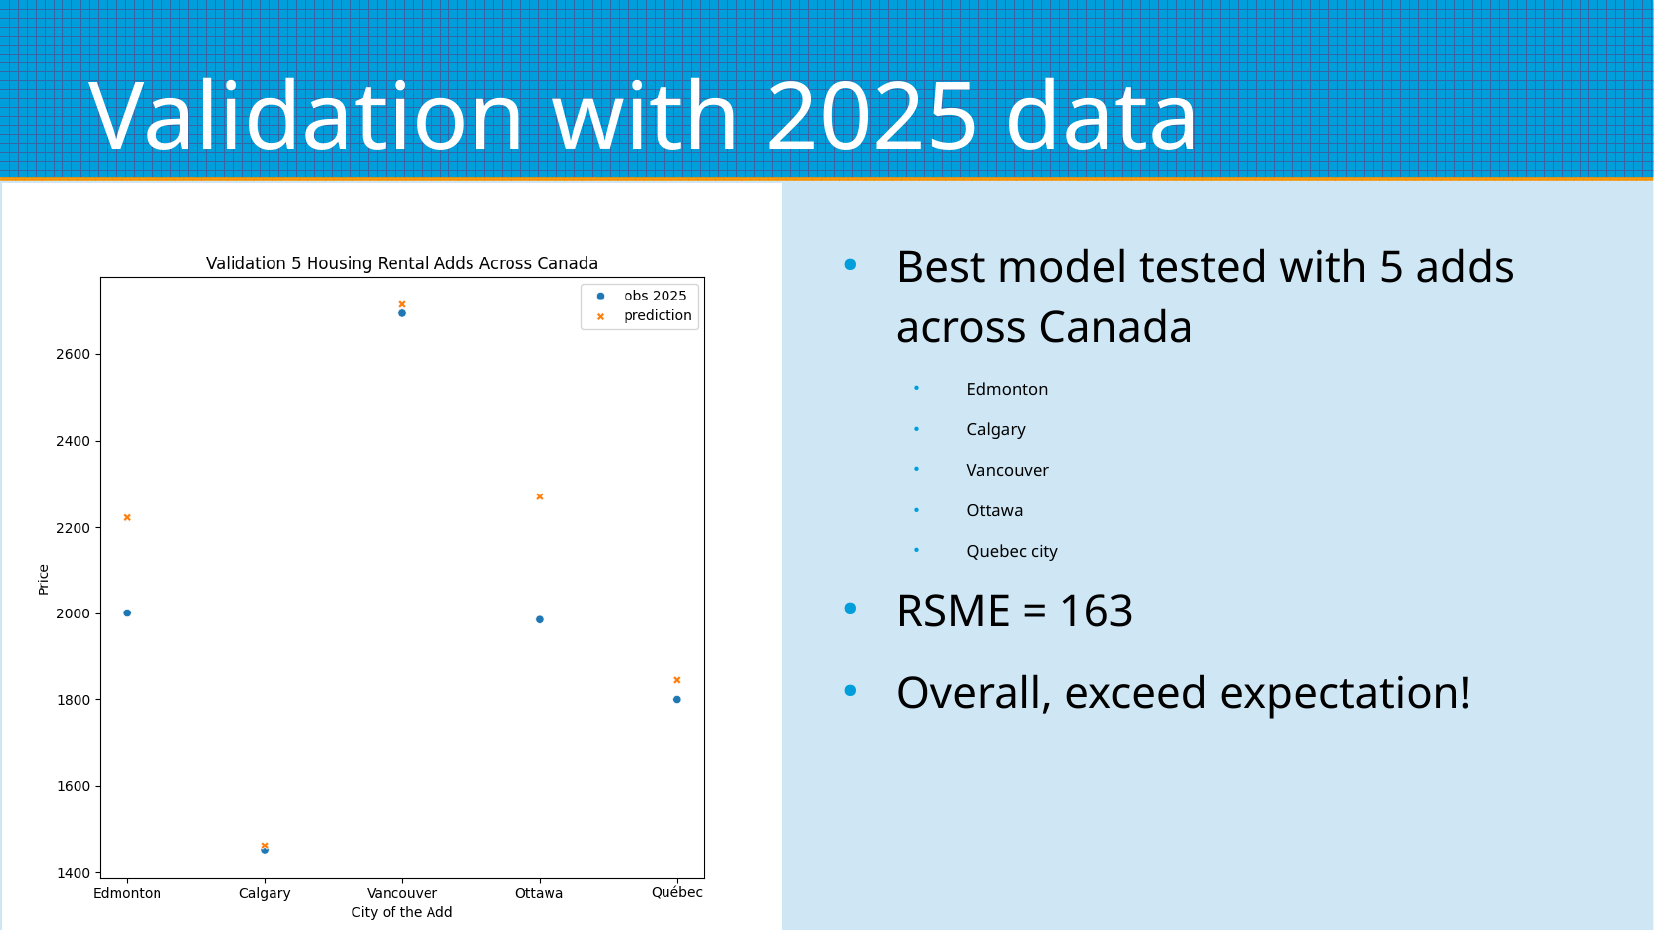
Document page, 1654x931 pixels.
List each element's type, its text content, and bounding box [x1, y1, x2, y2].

picture [2, 183, 782, 931]
list Best model tested with 5 adds across Canada Edmonton Calgary Vancouver Ottawa Quebec city RSME = 163 Overall, exceed expectation! [825, 236, 1613, 813]
title Validation with 2025 data [88, 14, 1565, 178]
